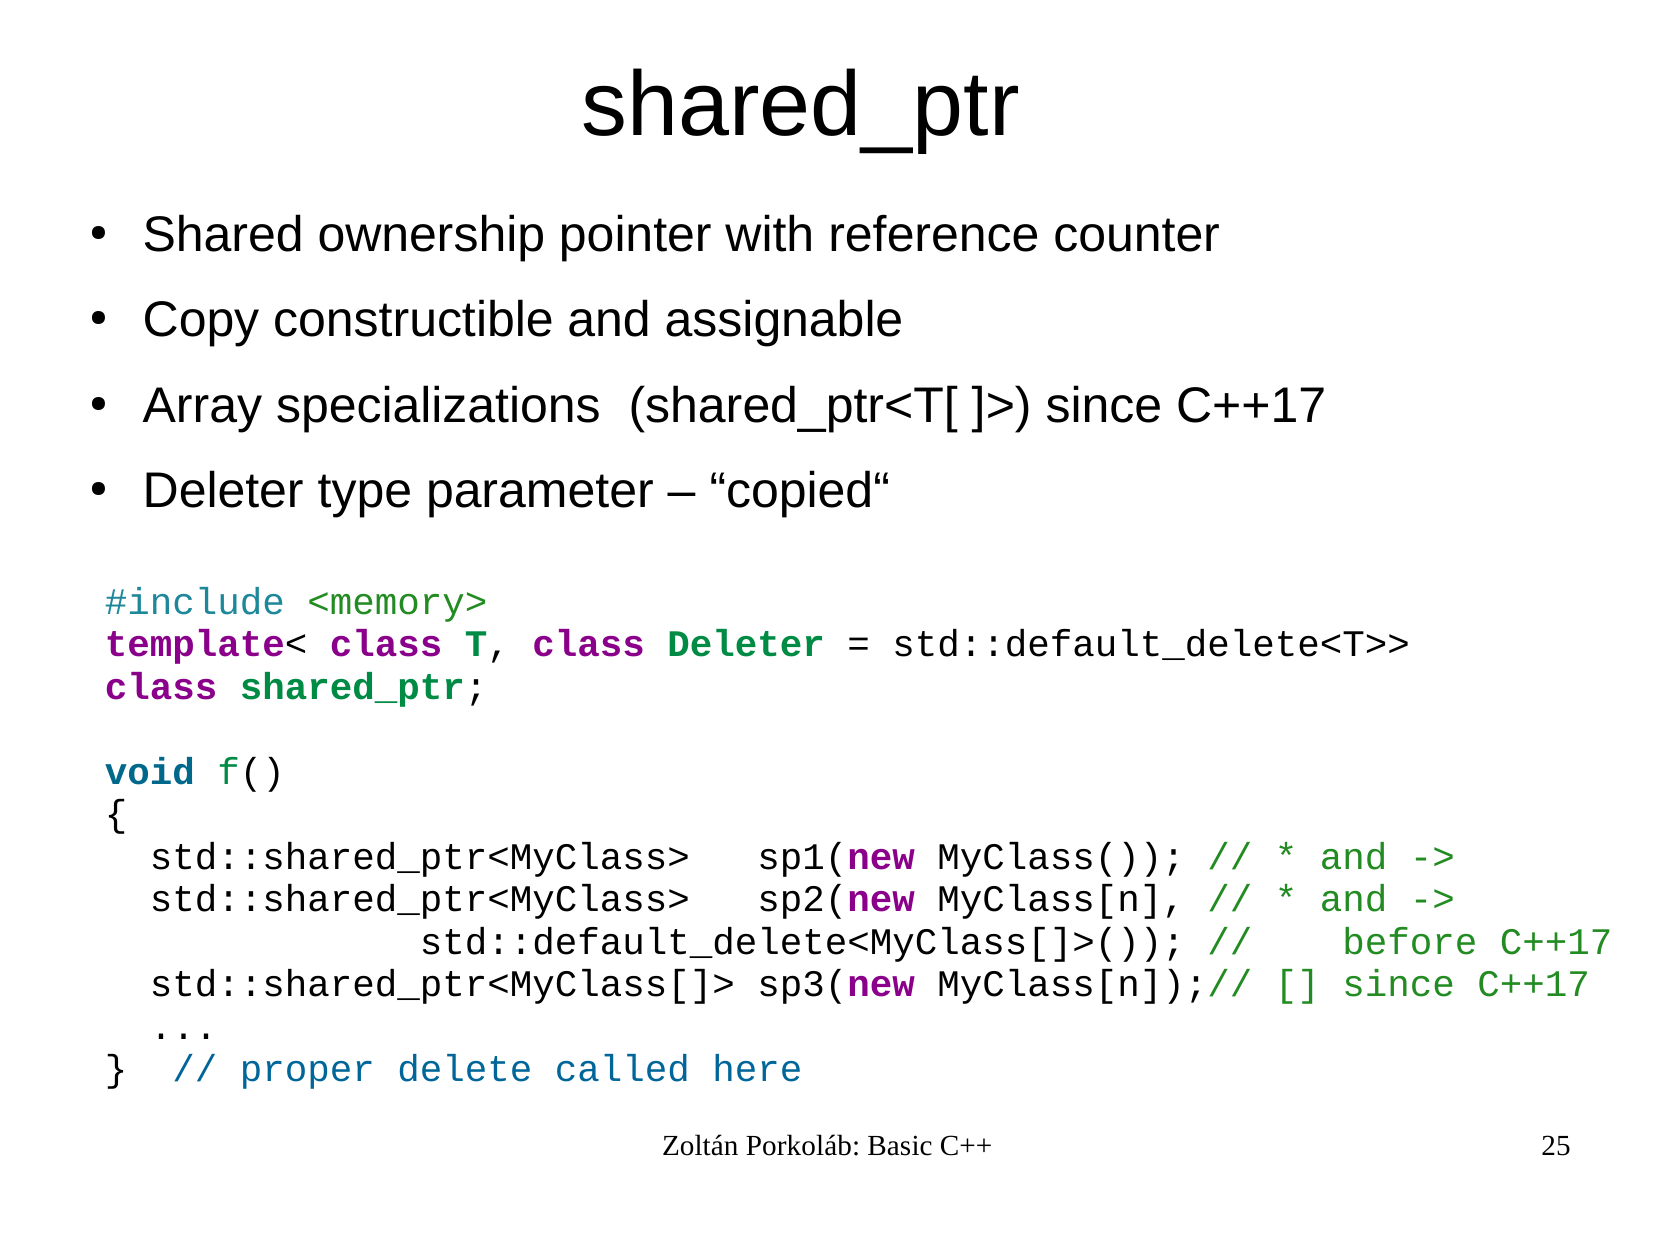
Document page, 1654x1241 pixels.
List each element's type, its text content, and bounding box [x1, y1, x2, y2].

text_box #include <memory> template< class T, class Deleter = std::default_delete<T>> class shared_ptr; void f() { std::shared_ptr<MyClass> sp1(new MyClass()); // * and -> std::shared_ptr<MyClass> sp2(new MyClass[n], // * and -> std::default_delete<MyClass[]>()); // before C++17 std::shared_ptr<MyClass[]> sp3(new MyClass[n]);// [] since C++17 ... } // proper delete called here [90, 575, 1654, 1156]
list Shared ownership pointer with reference counter Copy constructible and assignable Array specializations (shared_ptr<T[ ]>) since C++17 Deleter type parameter – “copied“ [71, 125, 1606, 526]
title shared_ptr [56, 0, 1546, 208]
